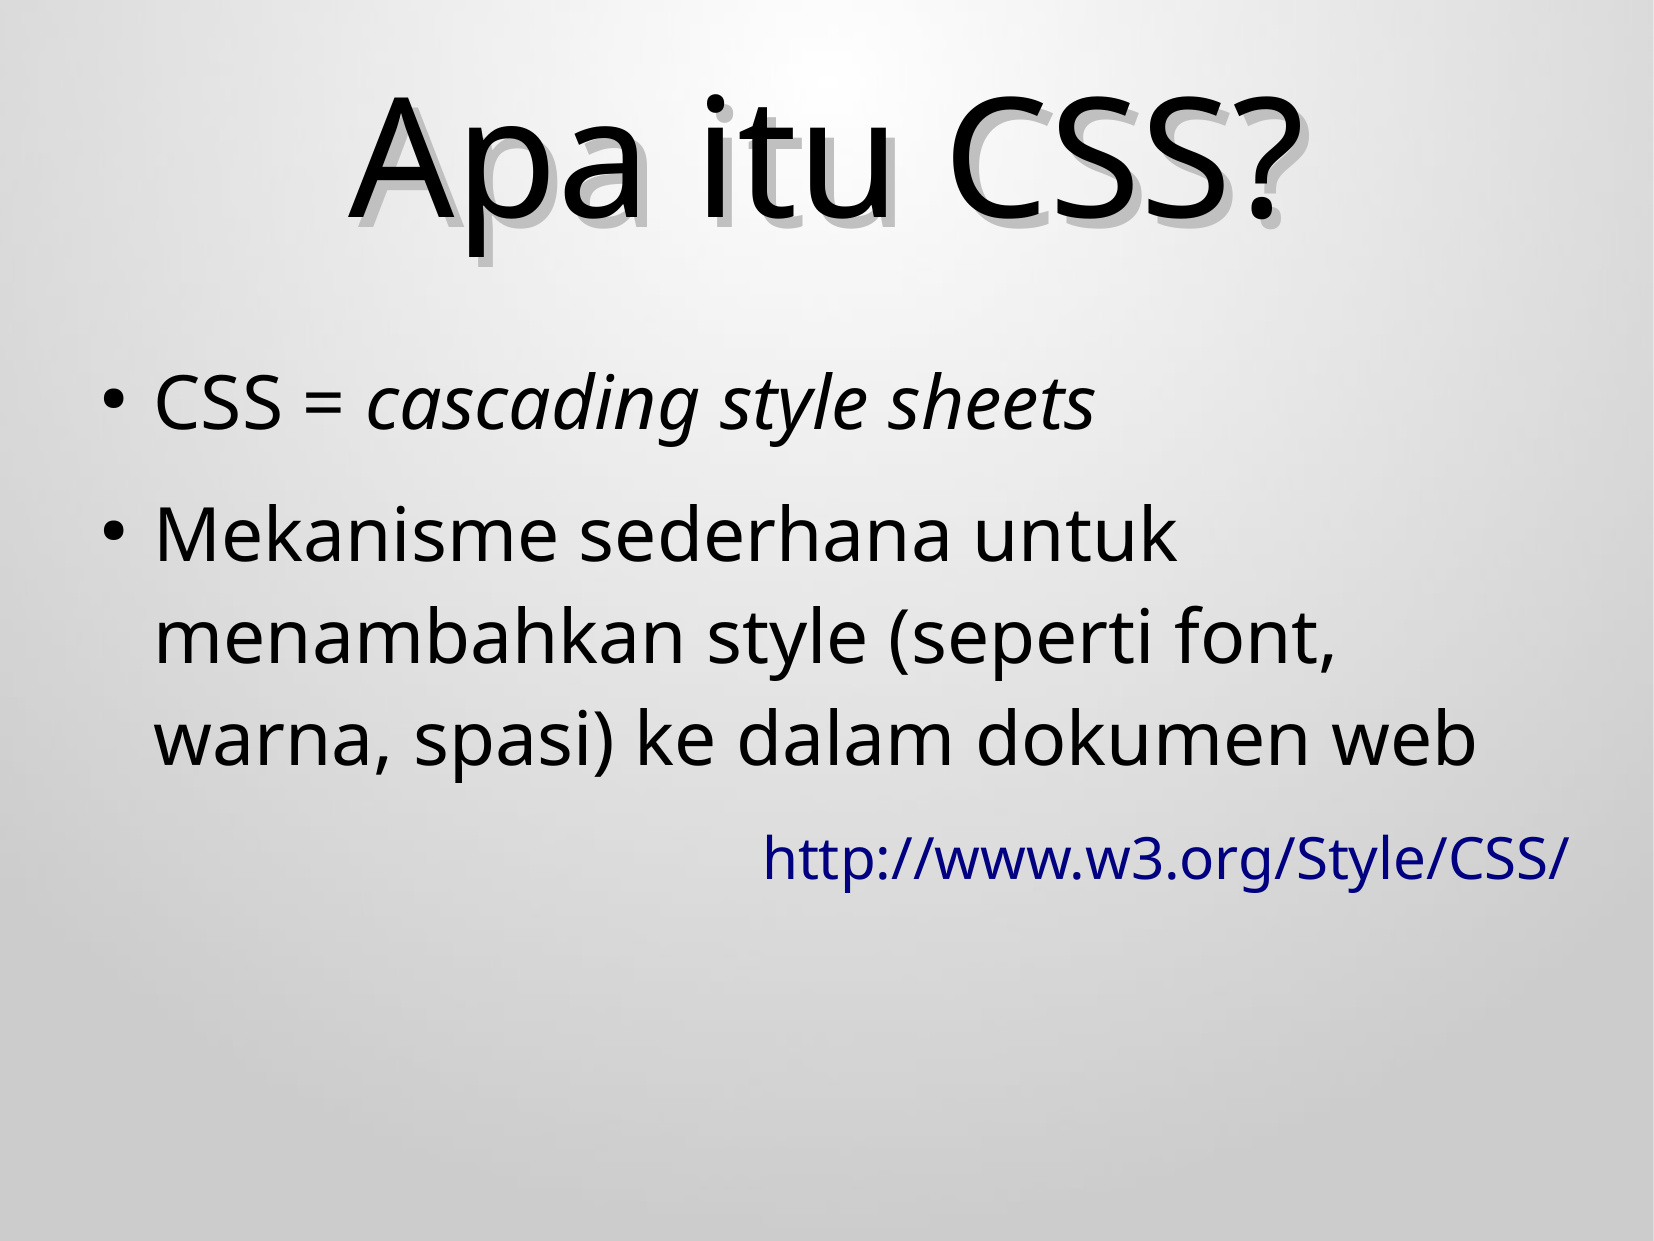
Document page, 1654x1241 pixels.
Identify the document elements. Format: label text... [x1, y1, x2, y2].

list CSS = cascading style sheets Mekanisme sederhana untuk menambahkan style (seperti font, warna, spasi) ke dalam dokumen web http://www.w3.org/Style/CSS/ [82, 349, 1571, 1168]
title Apa itu CSS? [82, 52, 1571, 254]
picture [0, 0, 1654, 1241]
